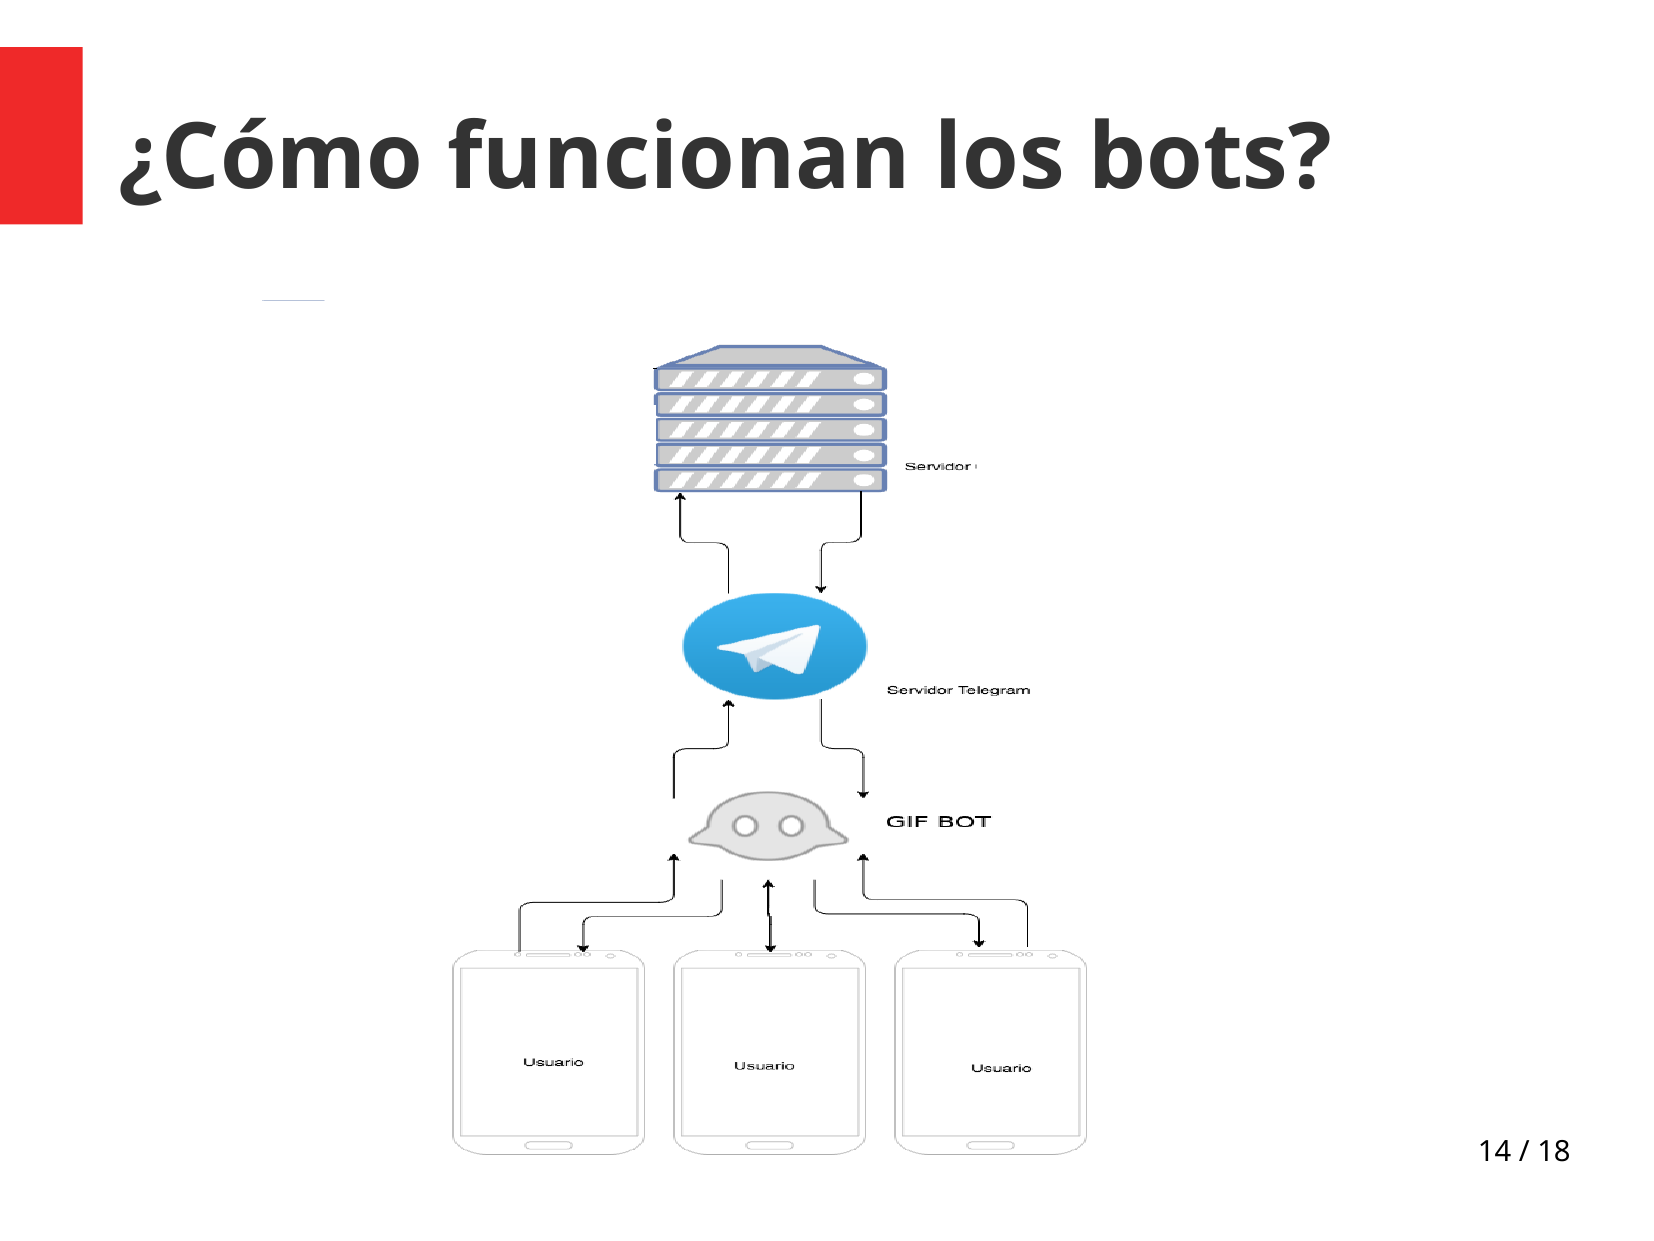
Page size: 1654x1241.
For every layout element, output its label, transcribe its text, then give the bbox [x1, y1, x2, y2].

title ¿Cómo funcionan los bots? [118, 49, 1571, 257]
picture [105, 299, 1126, 1156]
